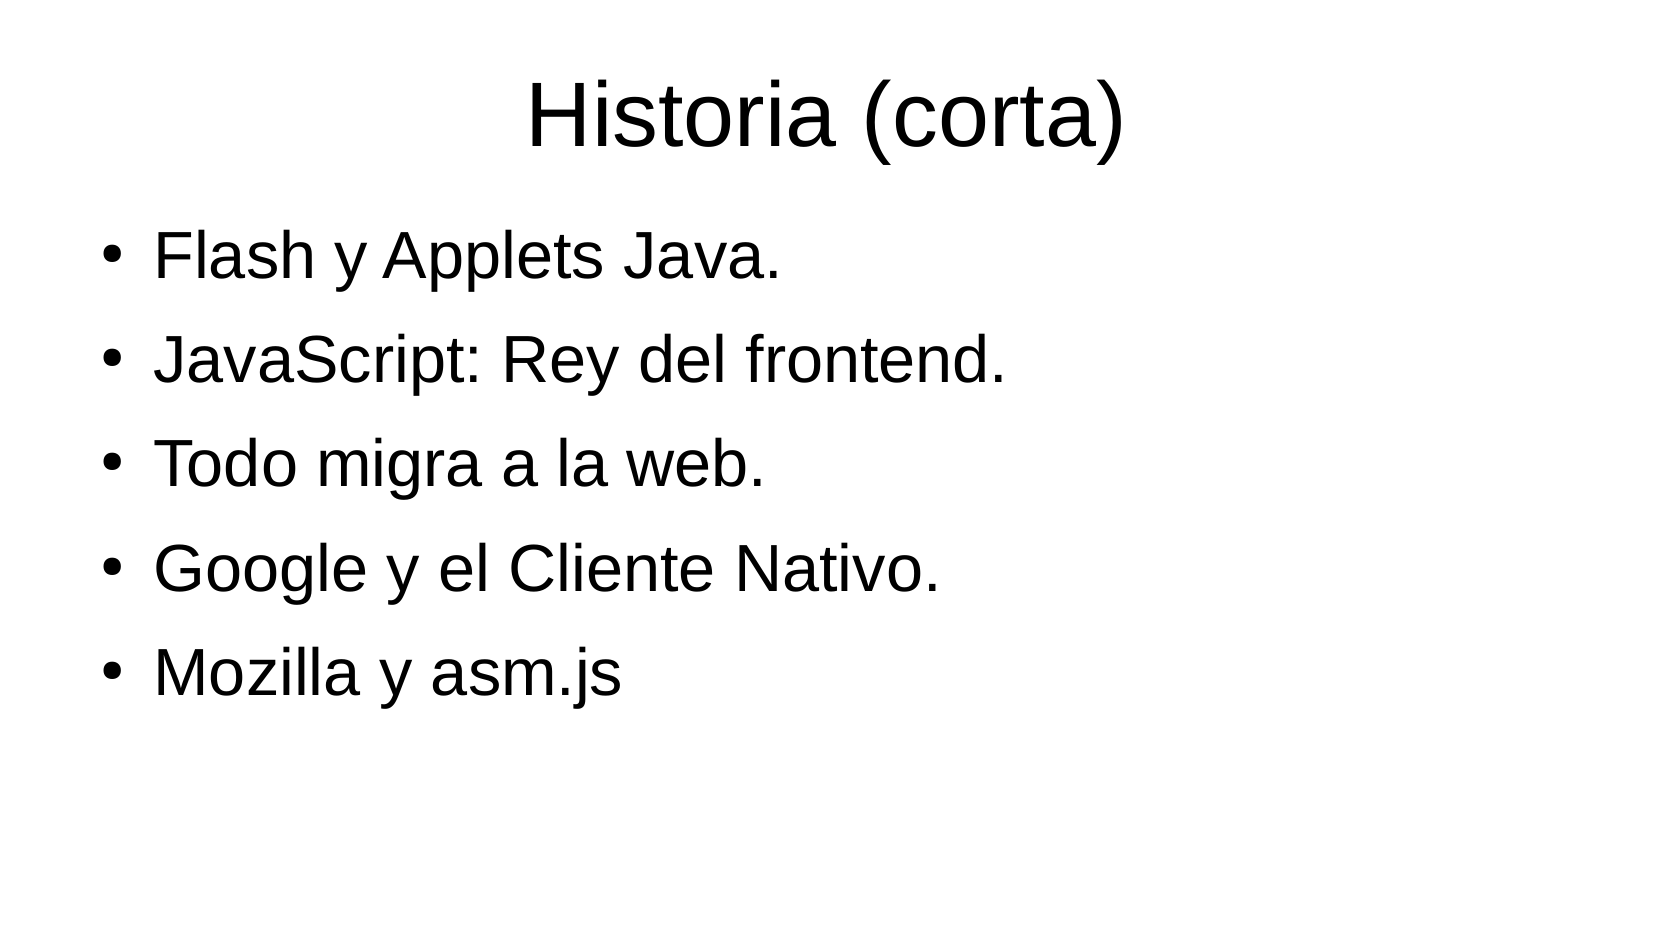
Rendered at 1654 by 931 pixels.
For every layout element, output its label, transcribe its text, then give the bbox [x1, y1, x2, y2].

title Historia (corta) [82, 37, 1571, 193]
list Flash y Applets Java. JavaScript: Rey del frontend. Todo migra a la web. Google y el Cliente Nativo. Mozilla y asm.js [82, 217, 1571, 758]
